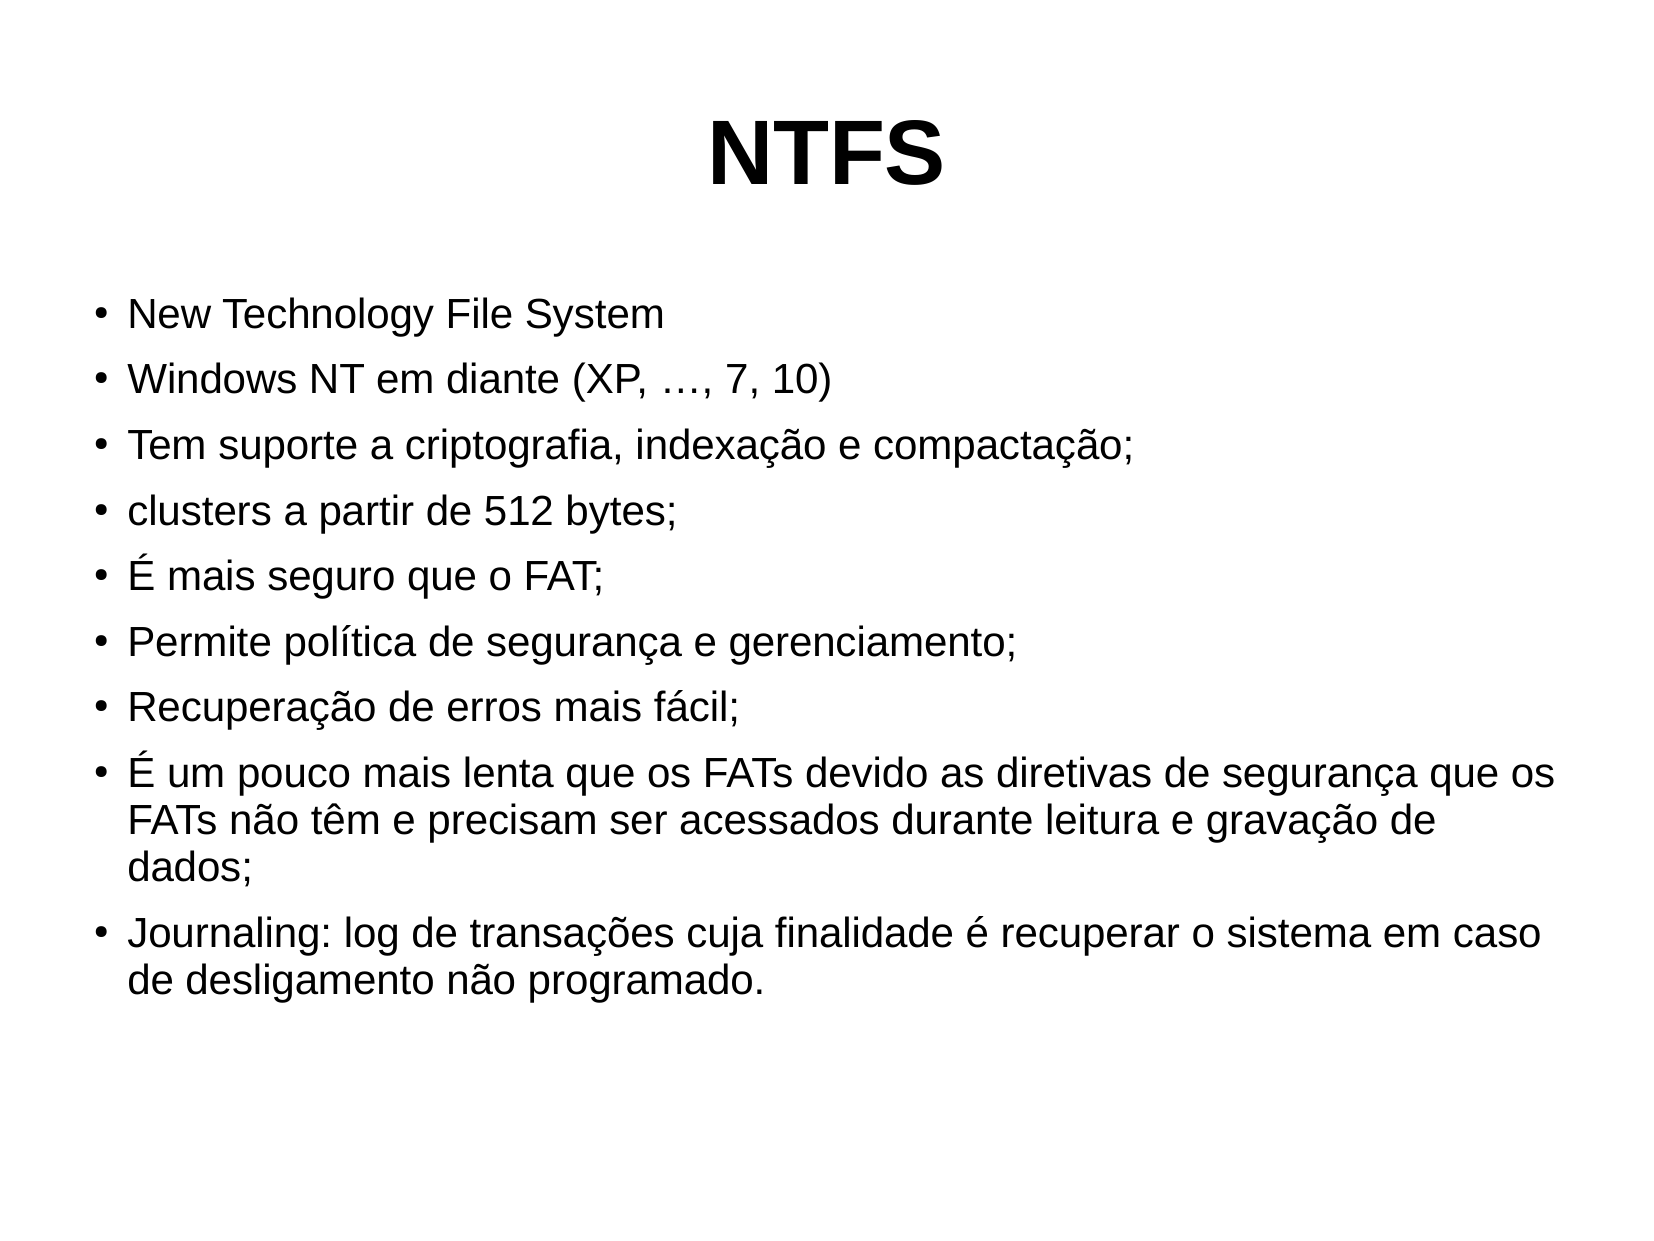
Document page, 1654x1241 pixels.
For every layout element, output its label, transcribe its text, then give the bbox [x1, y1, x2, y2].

title NTFS [82, 49, 1571, 257]
list New Technology File System Windows NT em diante (XP, …, 7, 10) Tem suporte a criptografia, indexação e compactação; clusters a partir de 512 bytes; É mais seguro que o FAT; Permite política de segurança e gerenciamento; Recuperação de erros mais fácil; É um pouco mais lenta que os FATs devido as diretivas de segurança que os FATs não têm e precisam ser acessados durante leitura e gravação de dados; Journaling: log de transações cuja finalidade é recuperar o sistema em caso de desligamento não programado. [82, 290, 1571, 1010]
